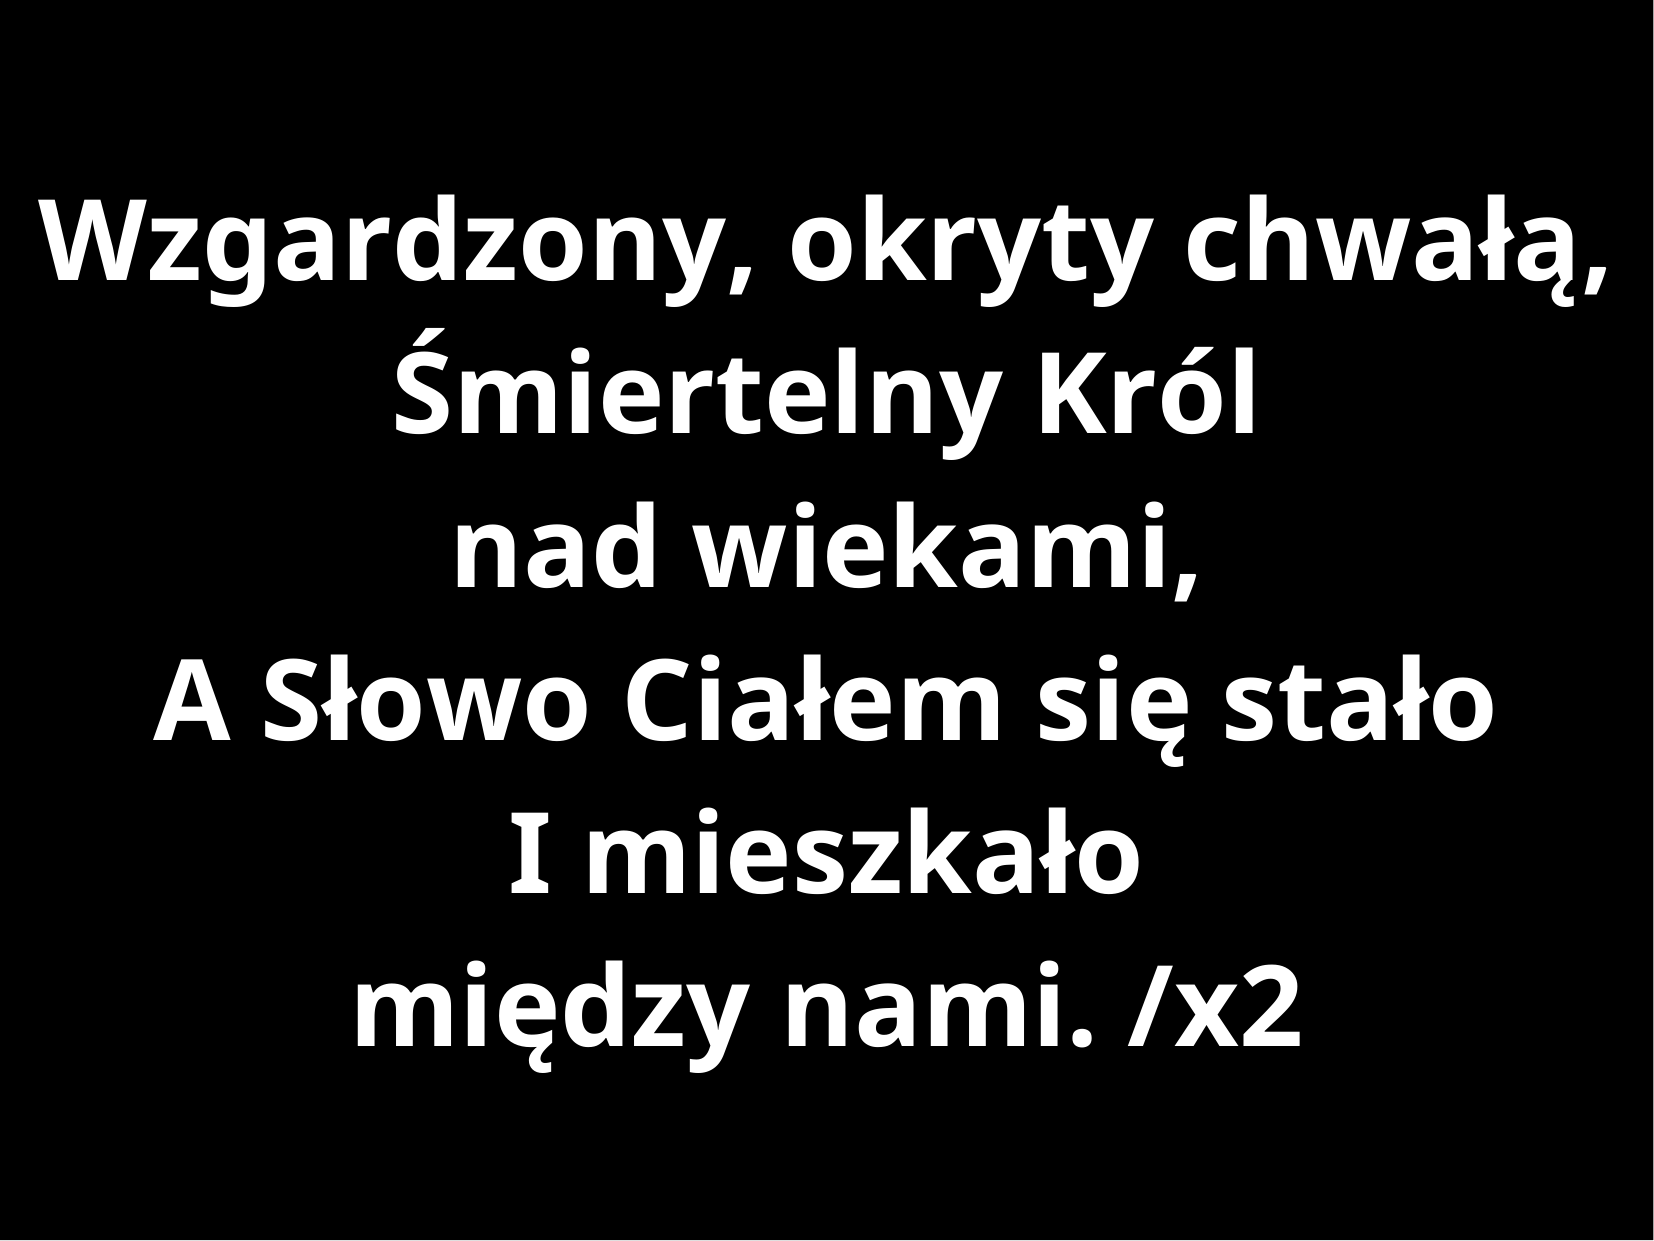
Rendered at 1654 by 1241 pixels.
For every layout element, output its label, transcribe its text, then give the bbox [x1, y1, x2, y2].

title Wzgardzony, okryty chwałą, Śmiertelny Król nad wiekami, A Słowo Ciałem się stało I mieszkało między nami. /x2 [0, 0, 1654, 1241]
